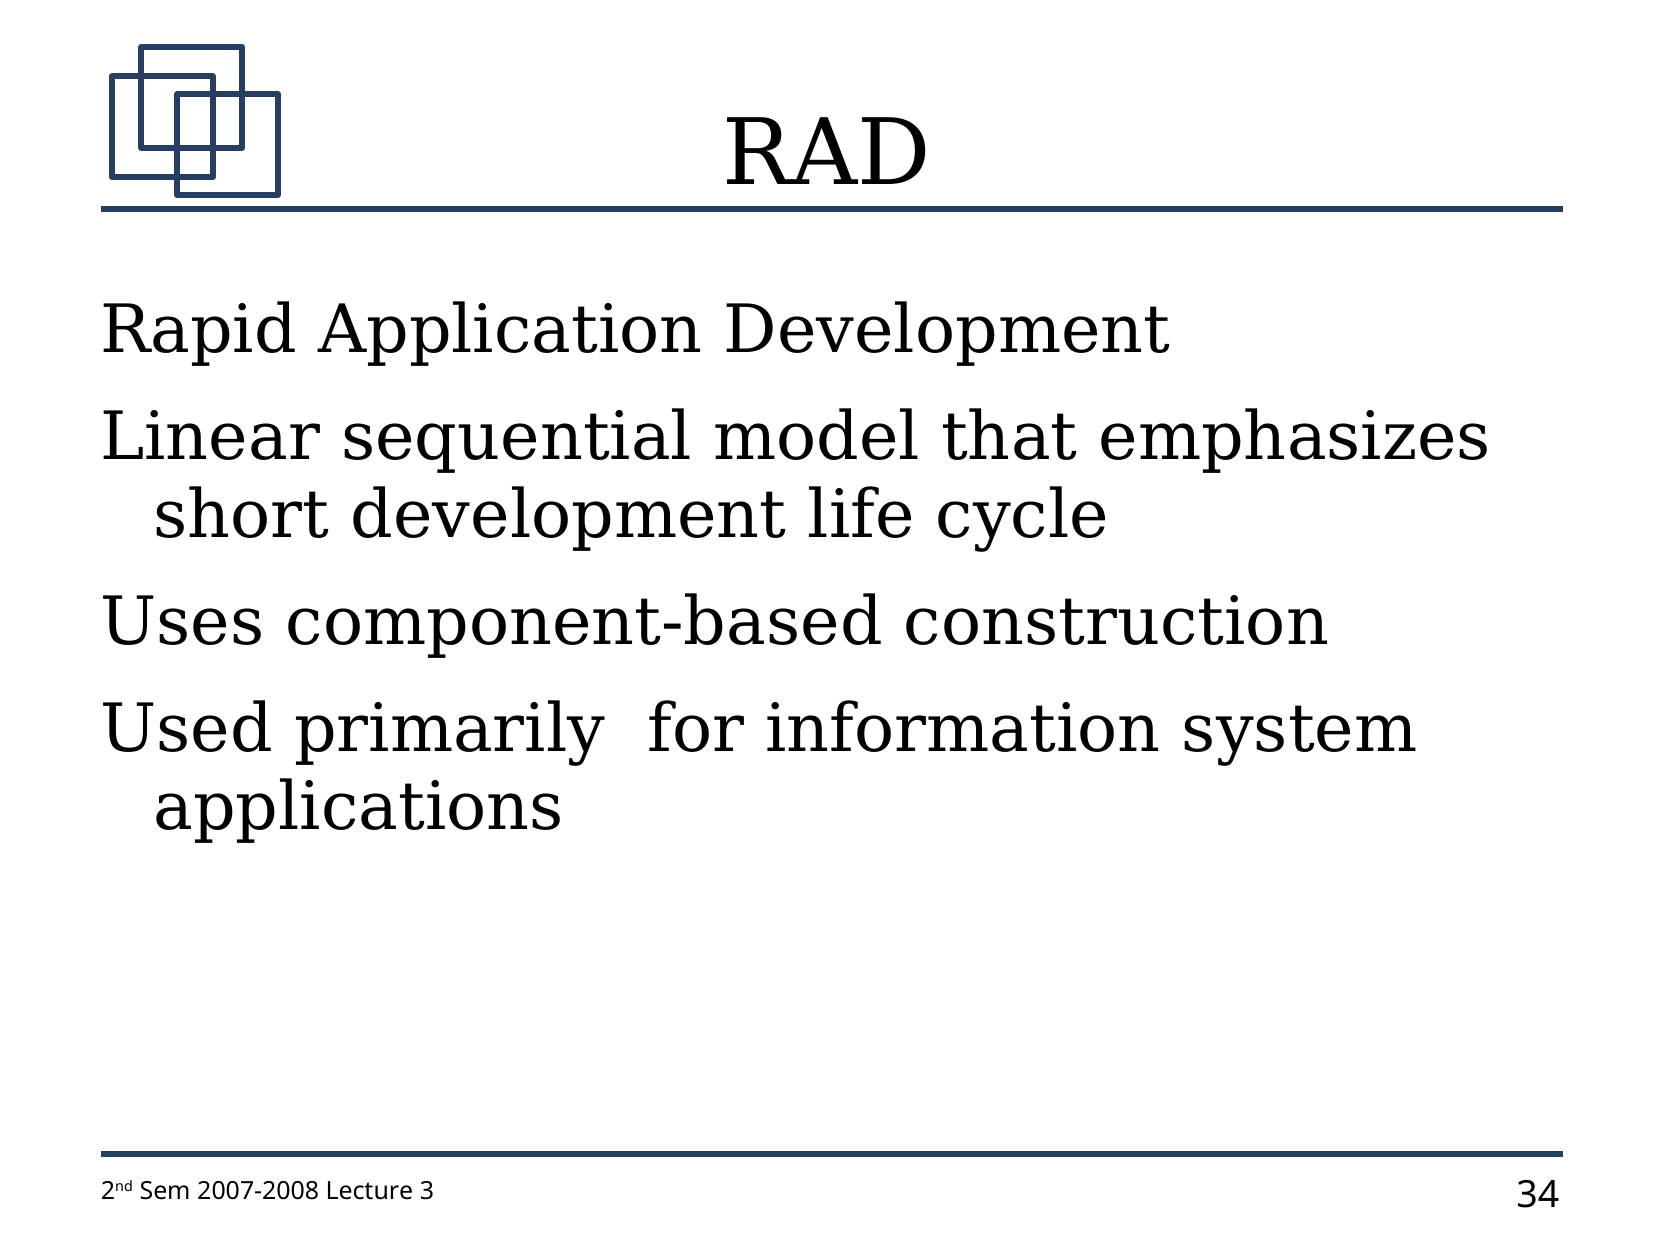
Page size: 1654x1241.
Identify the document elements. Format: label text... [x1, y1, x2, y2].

list Rapid Application Development Linear sequential model that emphasizes short development life cycle Uses component-based construction Used primarily for information system applications [82, 290, 1571, 1109]
title RAD [82, 49, 1571, 257]
